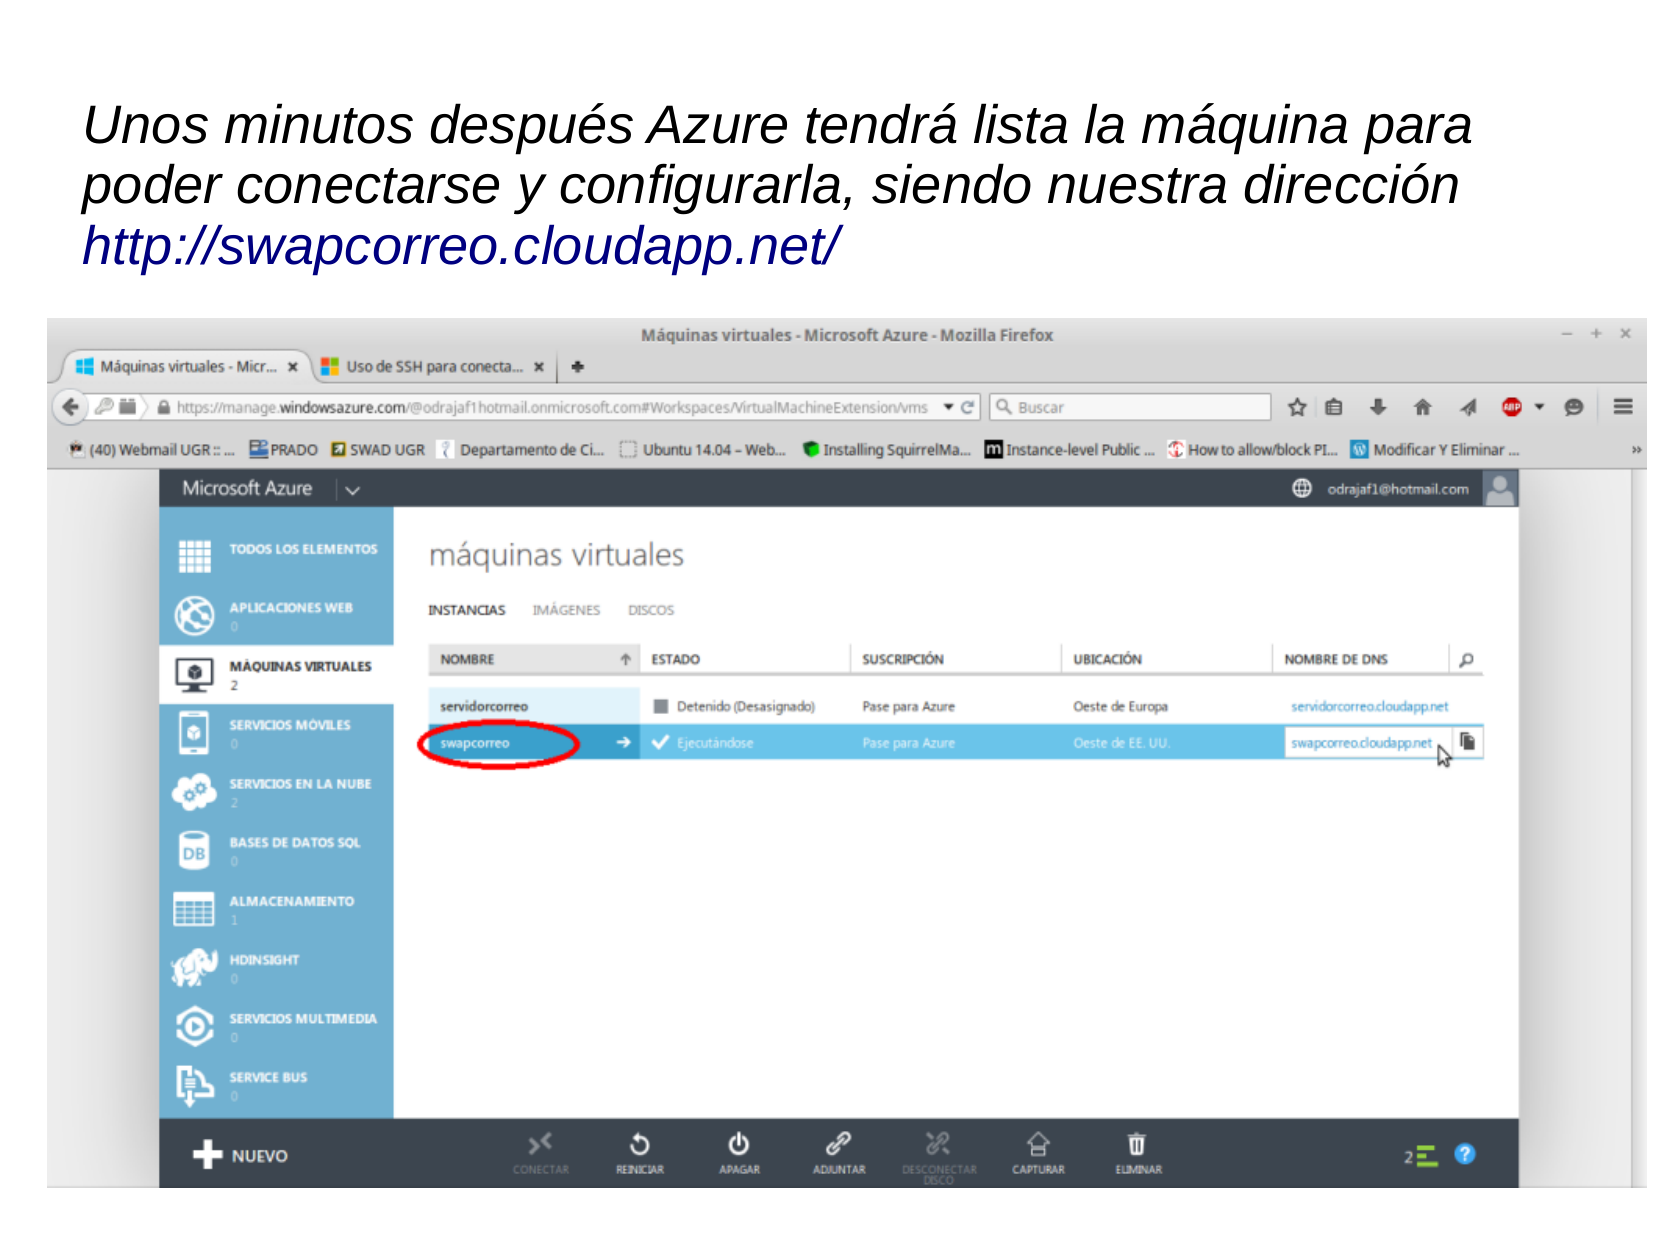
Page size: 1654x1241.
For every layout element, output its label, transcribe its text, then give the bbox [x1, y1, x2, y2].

picture [47, 318, 1647, 1188]
list Unos minutos después Azure tendrá lista la máquina para poder conectarse y configurarla, siendo nuestra dirección http://swapcorreo.cloudapp.net/ [82, 94, 1571, 318]
